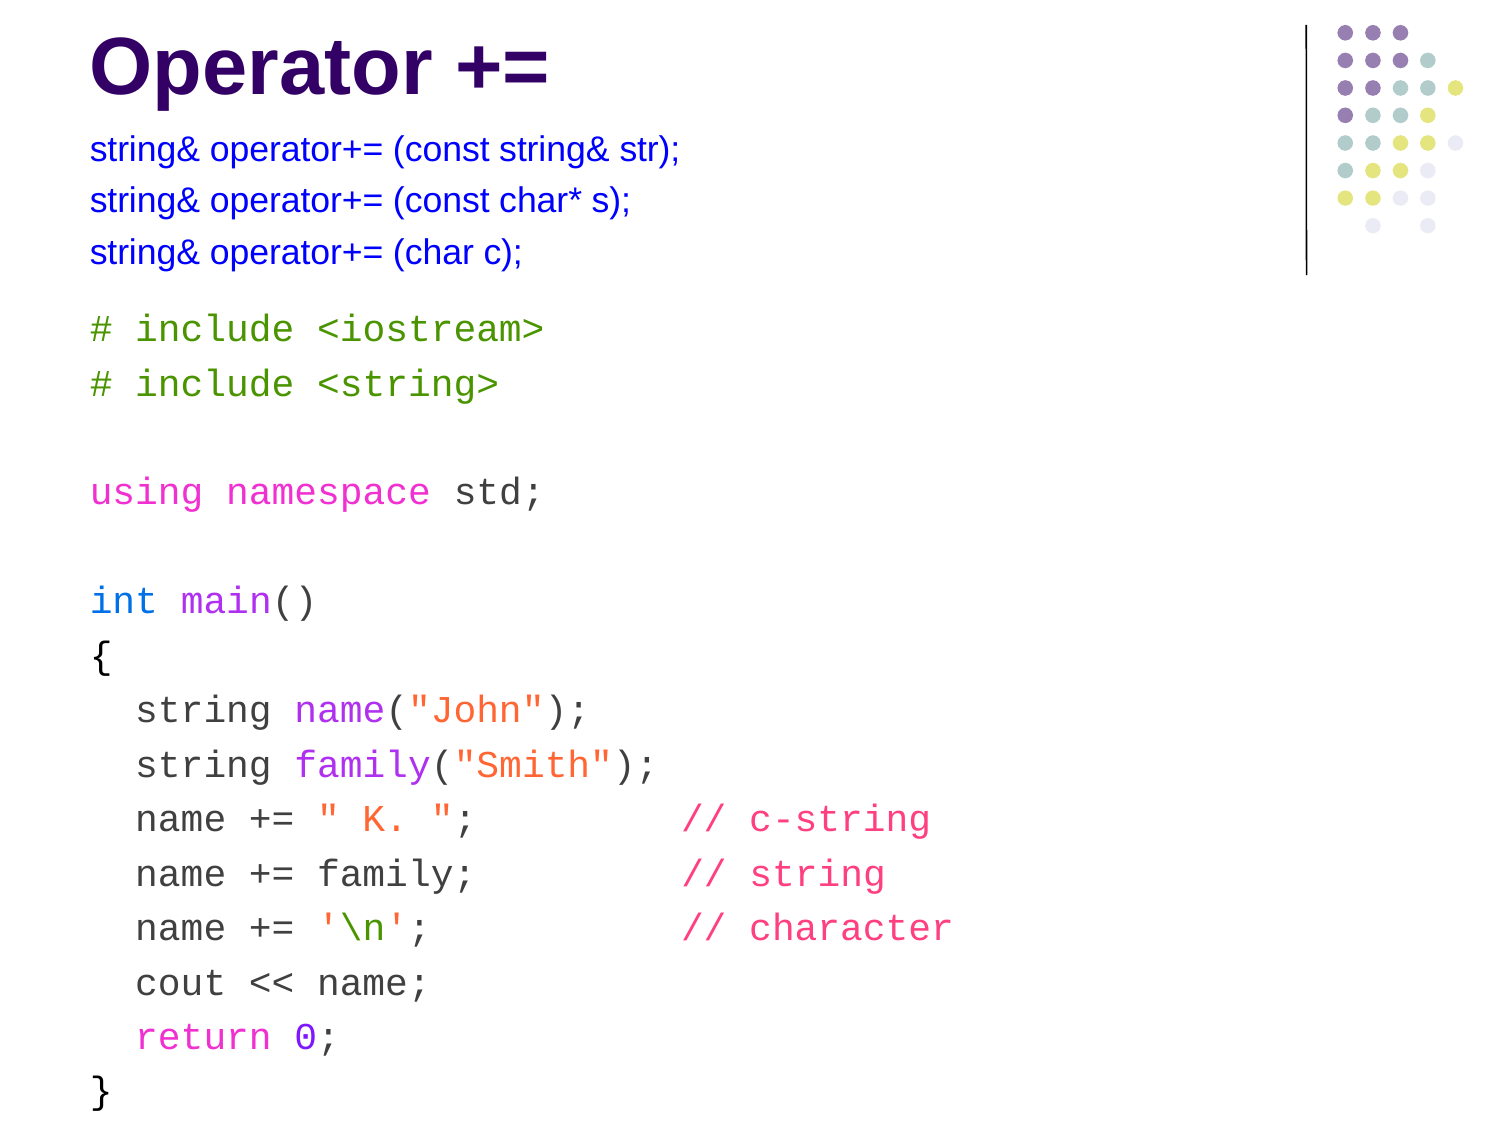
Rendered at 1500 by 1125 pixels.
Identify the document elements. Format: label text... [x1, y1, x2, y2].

list string& operator+= (const string& str); string& operator+= (const char* s); string& operator+= (char c); # include <iostream> # include <string> using namespace std; int main() { string name("John"); string family("Smith"); name += " K. "; // c-string name += family; // string name += '\n'; // character cout << name; return 0; } [75, 118, 1416, 1125]
title Operator += [74, 5, 1304, 119]
